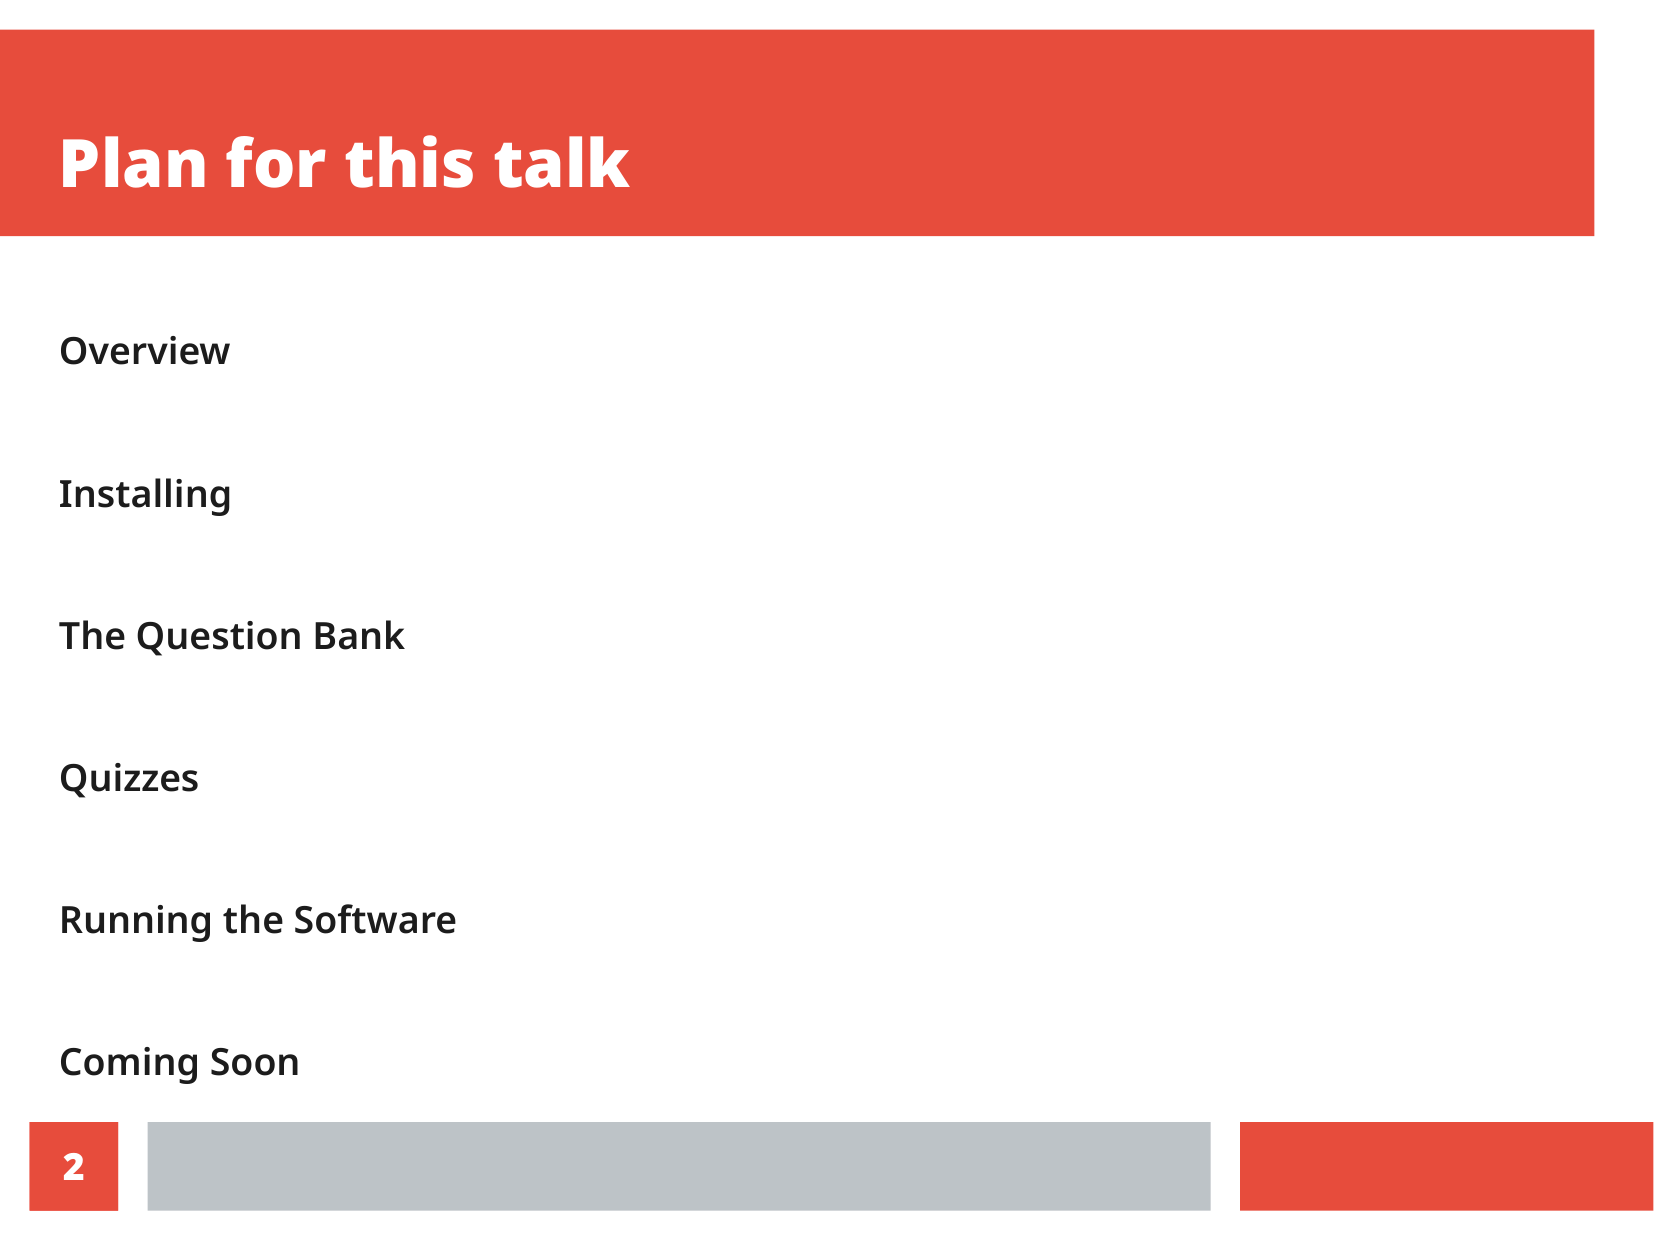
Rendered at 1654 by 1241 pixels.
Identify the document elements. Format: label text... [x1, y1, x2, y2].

title Plan for this talk [59, 59, 1595, 207]
list Overview Installing The Question Bank Quizzes Running the Software Coming Soon [59, 324, 1565, 1093]
